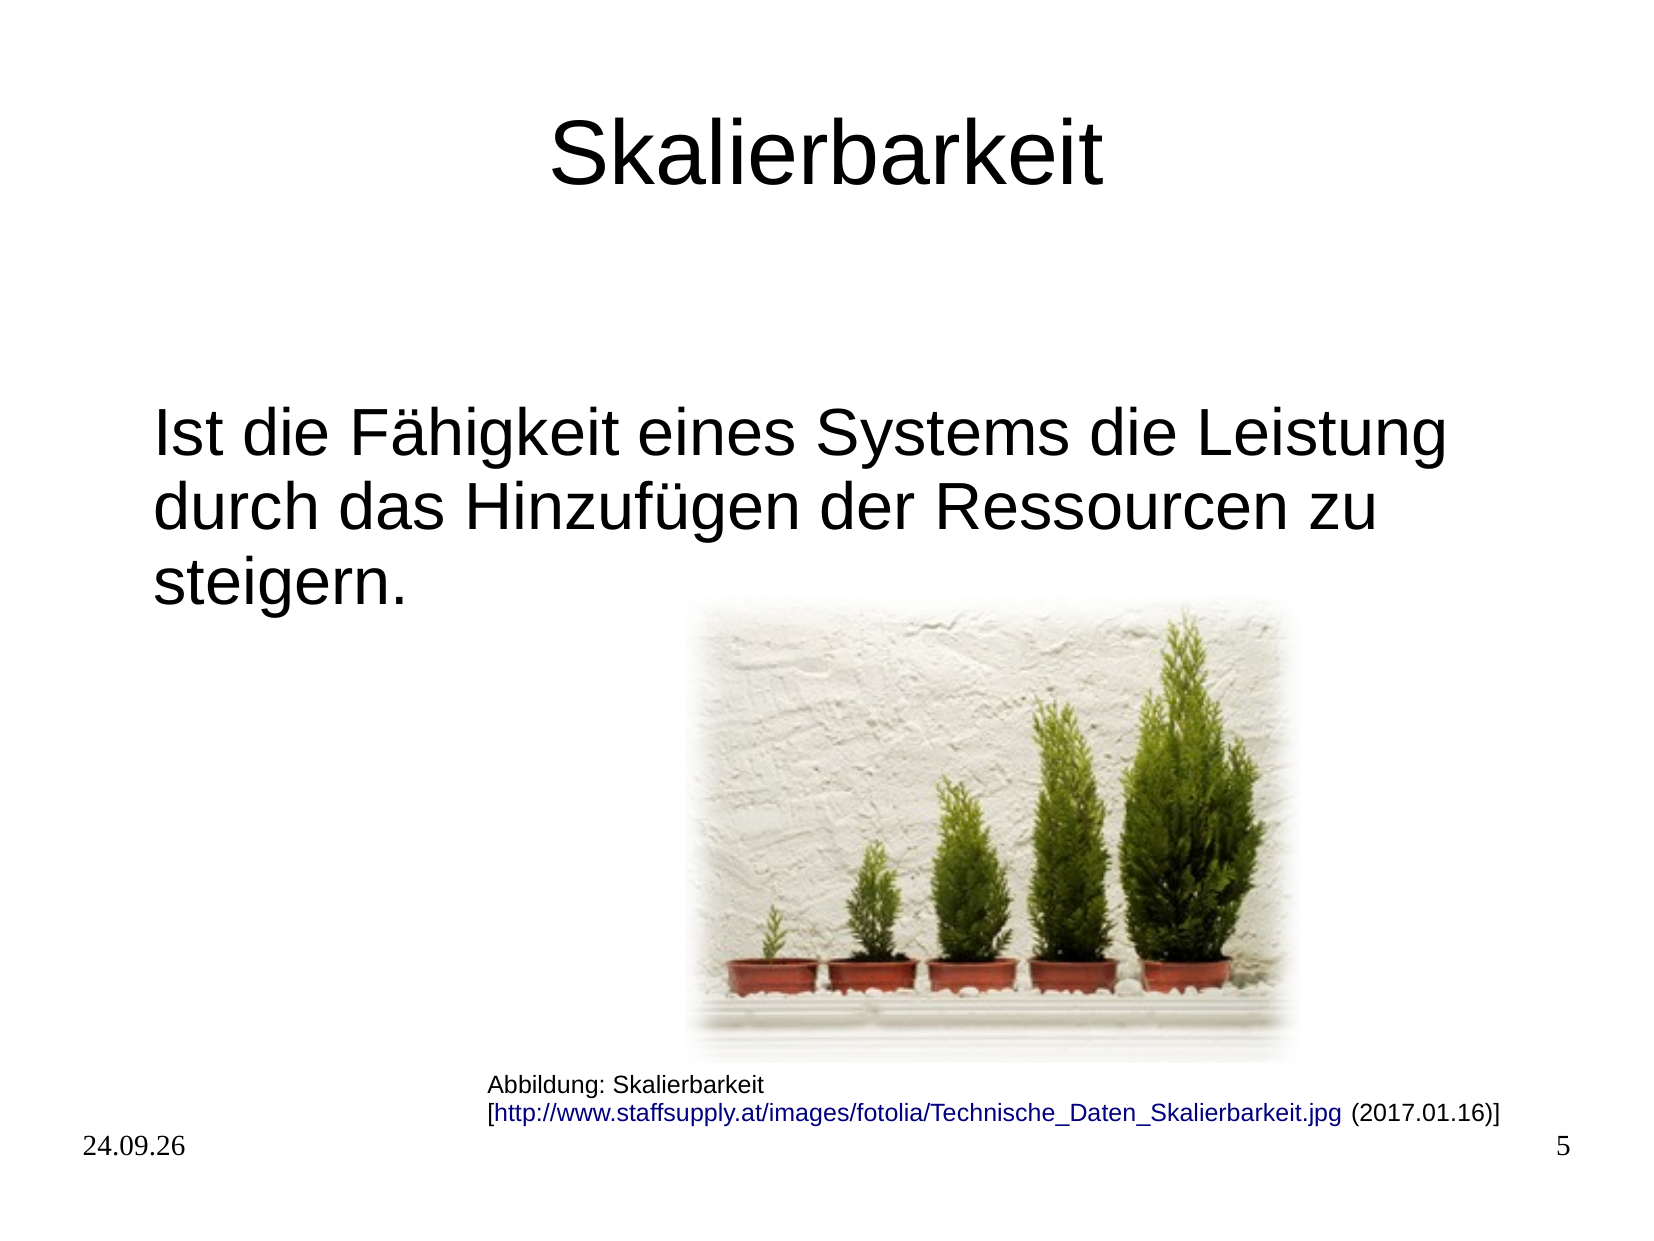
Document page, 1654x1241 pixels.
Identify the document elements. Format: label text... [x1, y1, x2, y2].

picture [685, 596, 1300, 1063]
text_box Abbildung: Skalierbarkeit [http://www.staffsupply.at/images/fotolia/Technische_Daten_Skalierbarkeit.jpg (2017.01.16)] [472, 1063, 1515, 1134]
list Ist die Fähigkeit eines Systems die Leistung durch das Hinzufügen der Ressourcen zu steigern. [82, 290, 1571, 1010]
title Skalierbarkeit [82, 49, 1571, 257]
